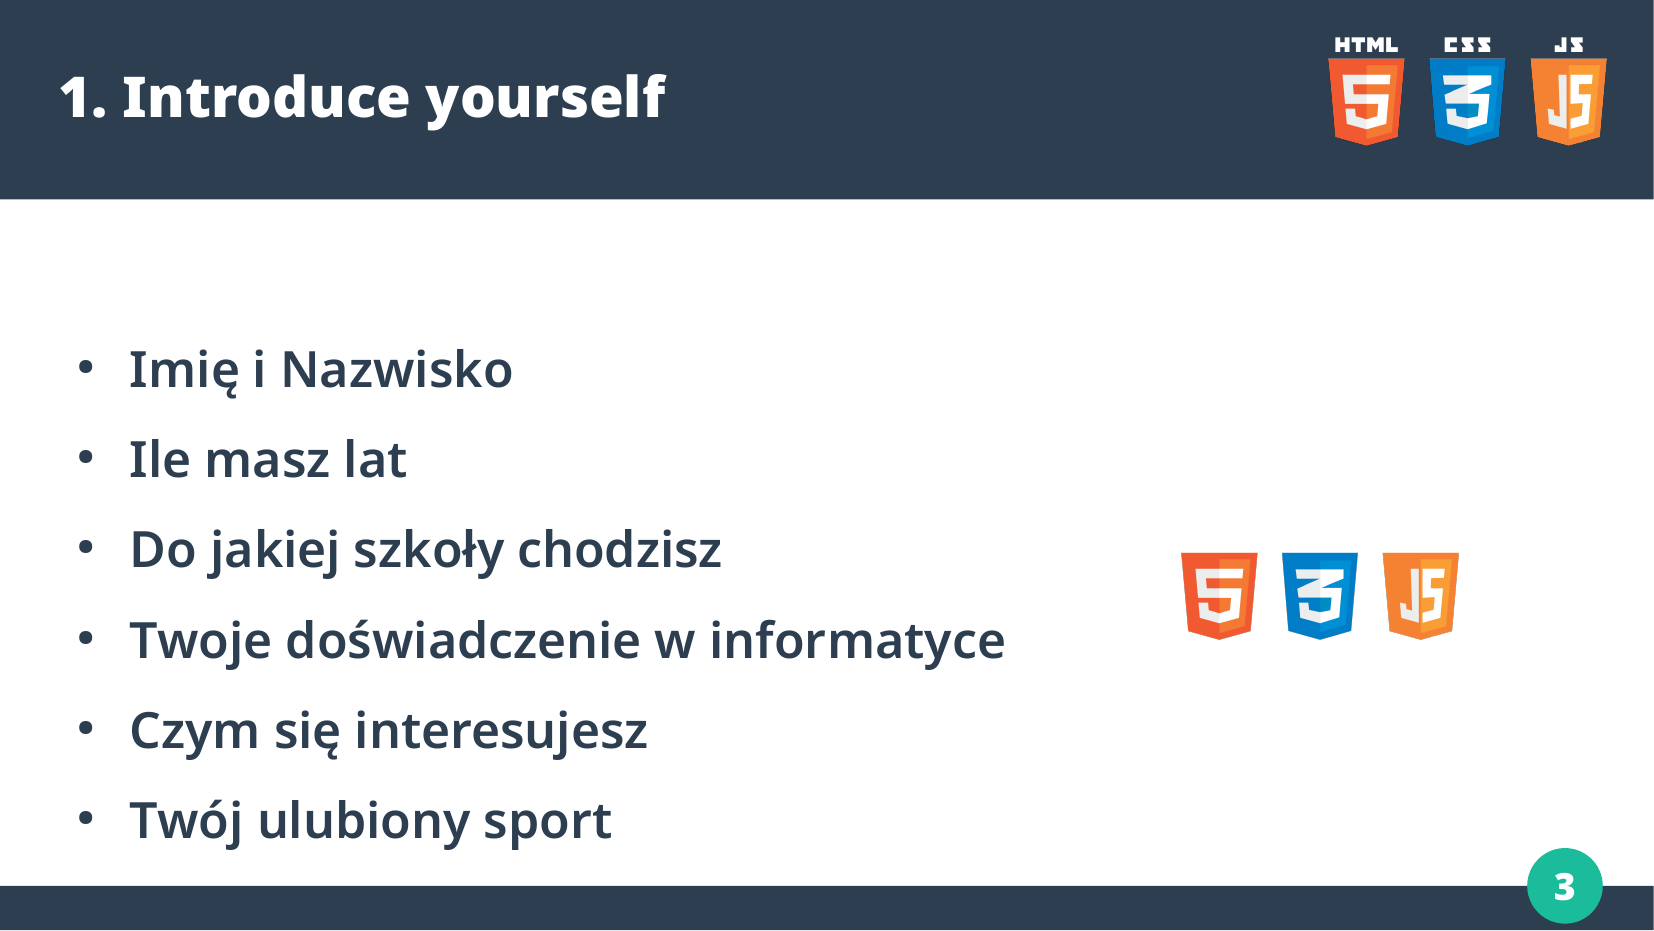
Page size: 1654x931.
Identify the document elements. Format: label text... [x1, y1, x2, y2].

picture [1181, 531, 1459, 640]
list Imię i Nazwisko Ile masz lat Do jakiej szkoły chodzisz Twoje doświadczenie w informatyce Czym się interesujesz Twój ulubiony sport [59, 243, 1595, 864]
picture [1328, 37, 1607, 146]
title 1. Introduce yourself [59, 37, 1595, 155]
